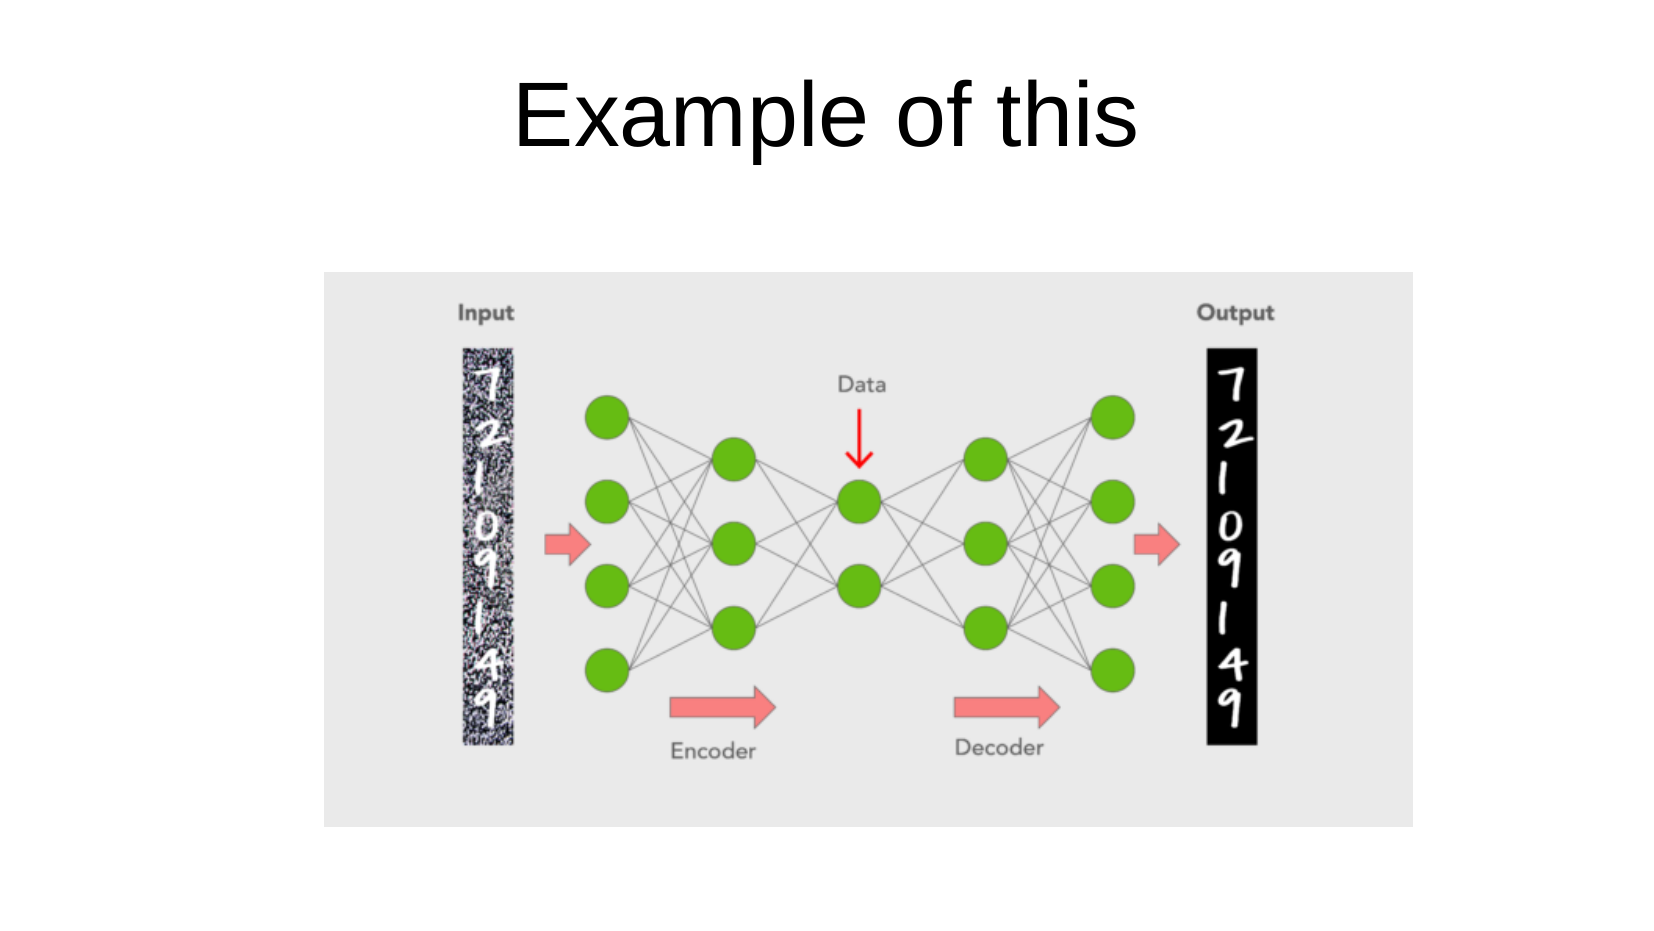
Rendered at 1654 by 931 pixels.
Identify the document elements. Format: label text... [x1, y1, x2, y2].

title Example of this [82, 37, 1571, 193]
picture [324, 272, 1413, 827]
